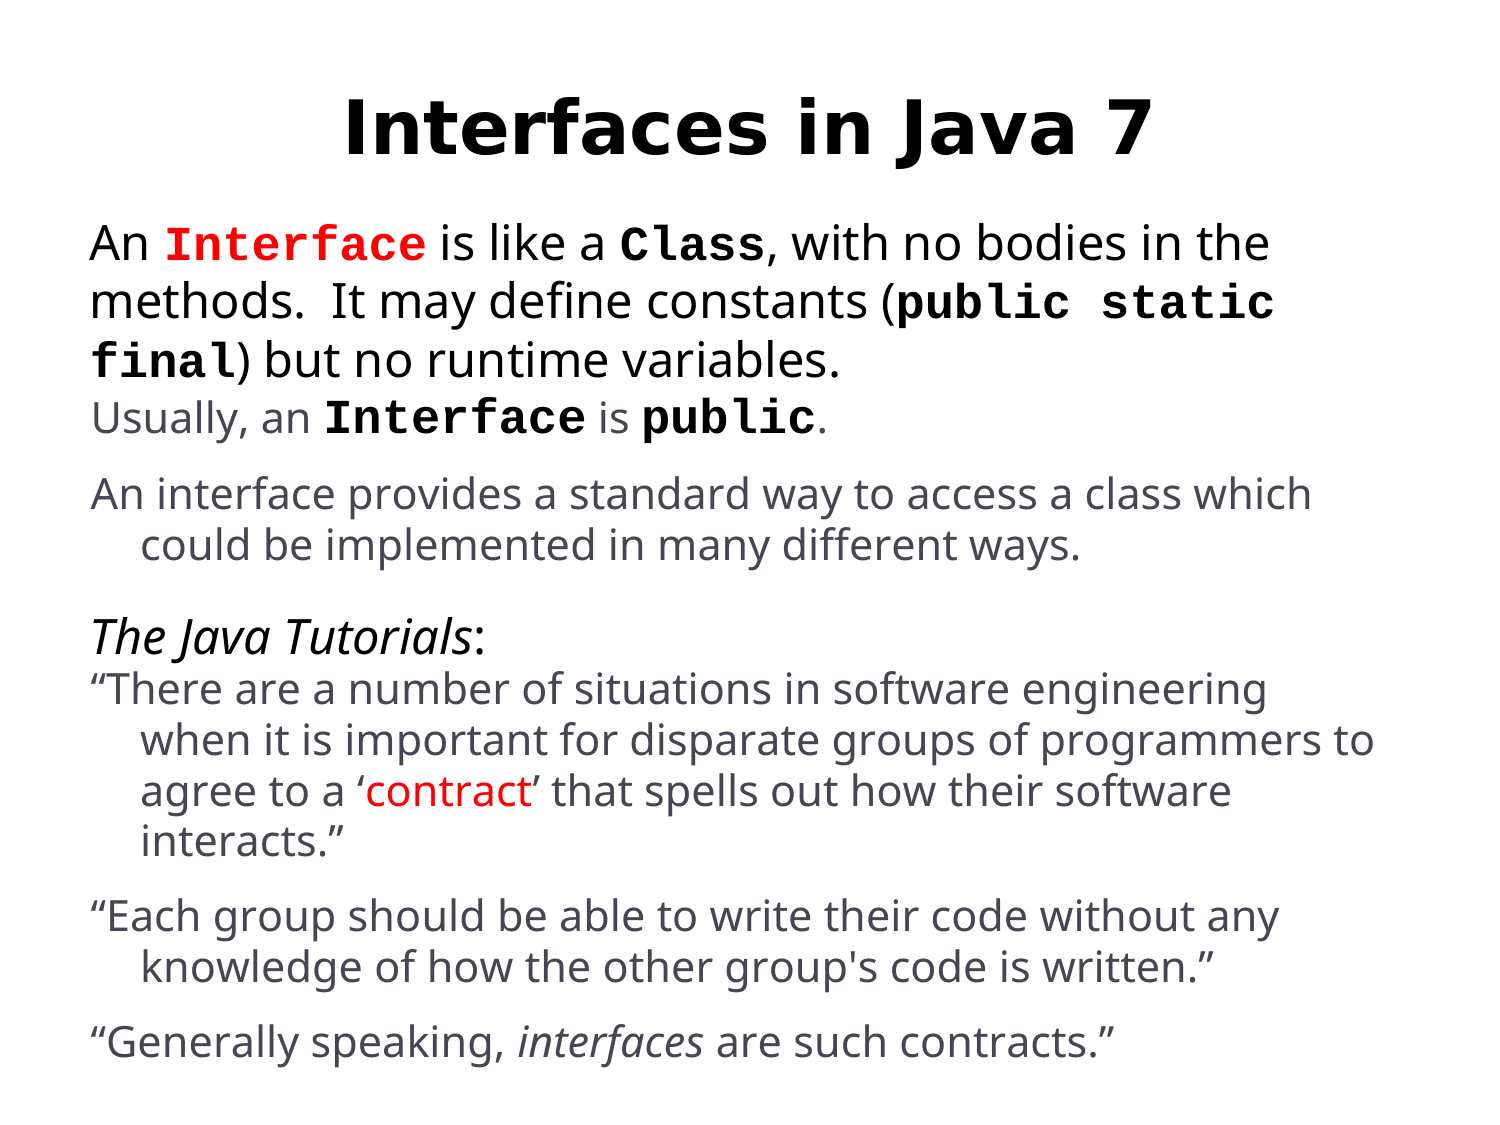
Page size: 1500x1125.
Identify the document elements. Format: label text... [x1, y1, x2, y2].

list An Interface is like a Class, with no bodies in the methods. It may define constants (public static final) but no runtime variables. Usually, an Interface is public. An interface provides a standard way to access a class which could be implemented in many different ways. The Java Tutorials: “There are a number of situations in software engineering when it is important for disparate groups of programmers to agree to a ‘contract’ that spells out how their software interacts.” “Each group should be able to write their code without any knowledge of how the other group's code is written.” “Generally speaking, interfaces are such contracts.” [74, 204, 1396, 1075]
title Interfaces in Java 7 [75, 44, 1426, 177]
